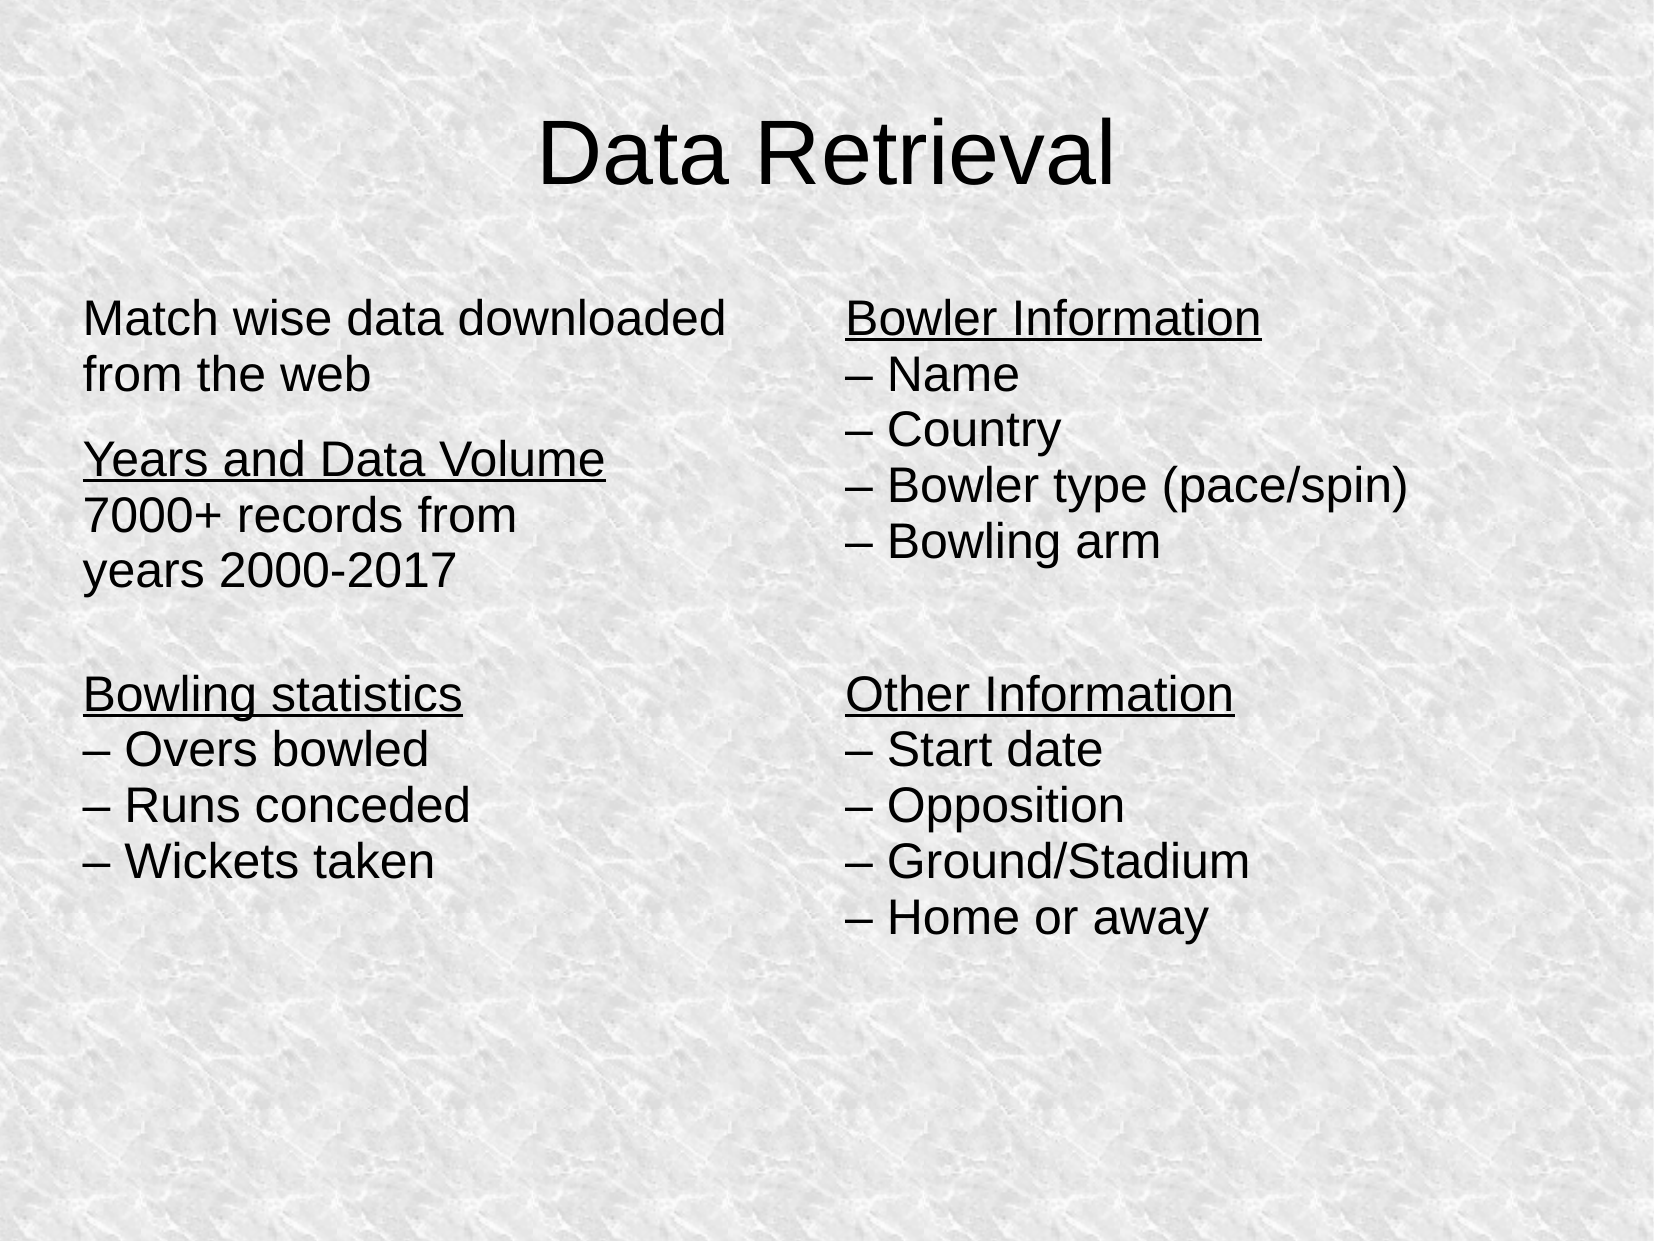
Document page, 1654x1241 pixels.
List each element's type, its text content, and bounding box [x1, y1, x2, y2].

list Other Information – Start date – Opposition – Ground/Stadium – Home or away [845, 665, 1572, 1009]
title Data Retrieval [82, 49, 1571, 257]
picture [0, 0, 1654, 1241]
list Match wise data downloaded from the web Years and Data Volume 7000+ records from years 2000-2017 [82, 290, 809, 634]
list Bowling statistics – Overs bowled – Runs conceded – Wickets taken [82, 665, 809, 1009]
list Bowler Information – Name – Country – Bowler type (pace/spin) – Bowling arm [845, 290, 1572, 634]
